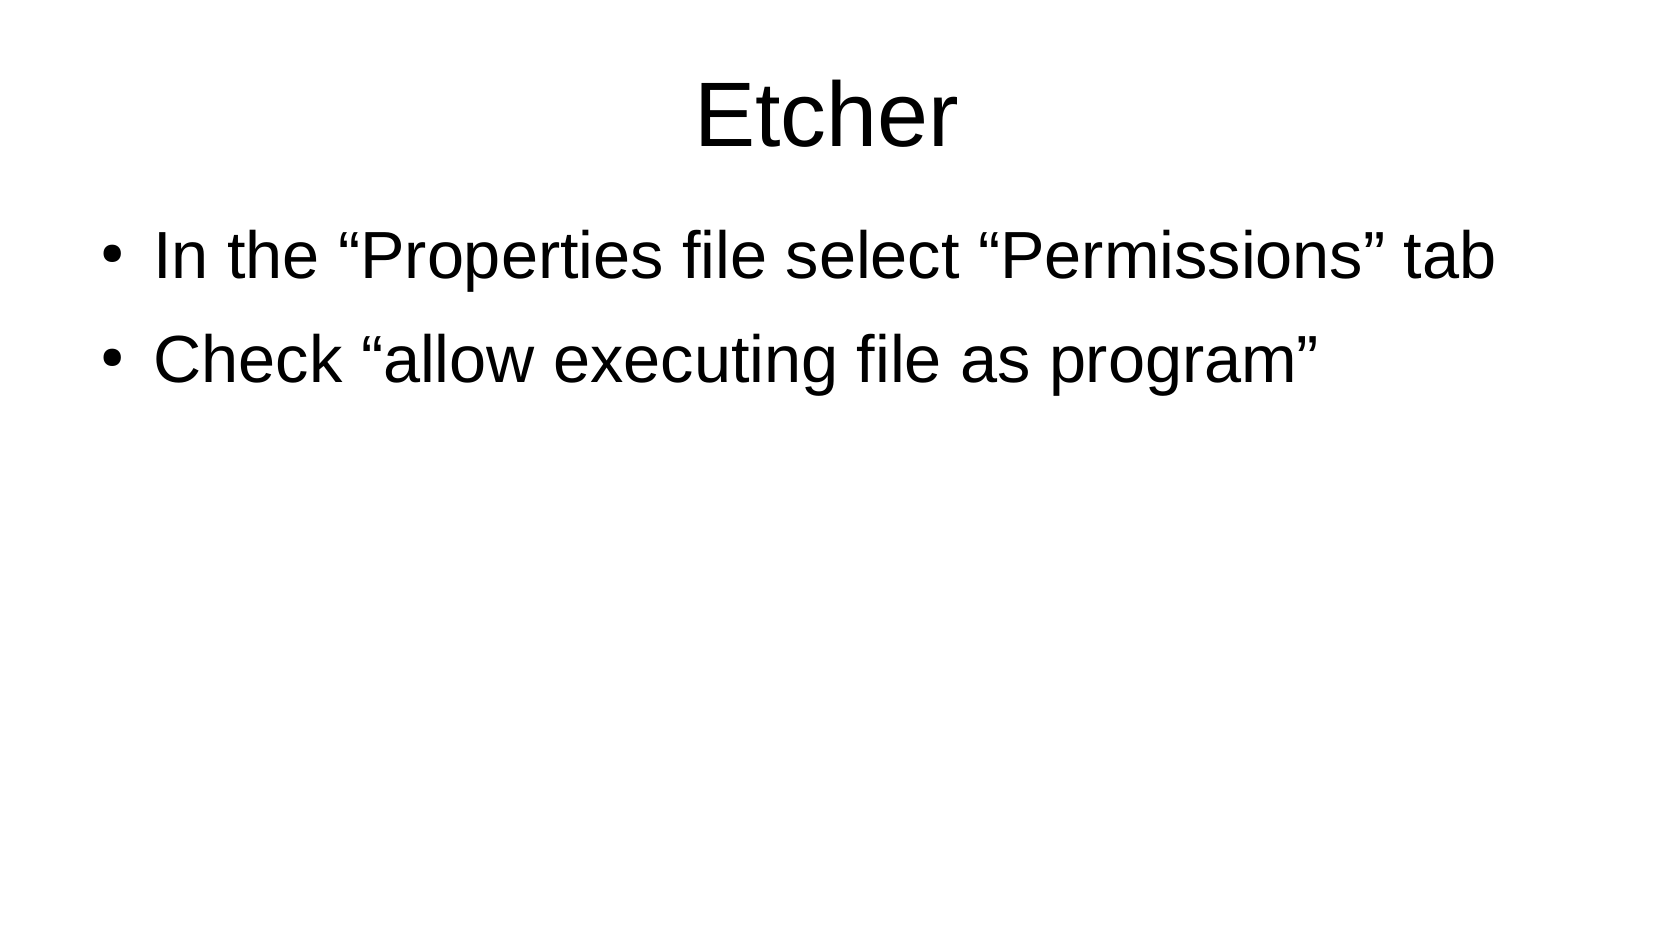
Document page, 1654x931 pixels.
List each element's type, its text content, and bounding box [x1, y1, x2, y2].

list In the “Properties file select “Permissions” tab Check “allow executing file as program” [82, 217, 1571, 758]
title Etcher [82, 37, 1571, 193]
